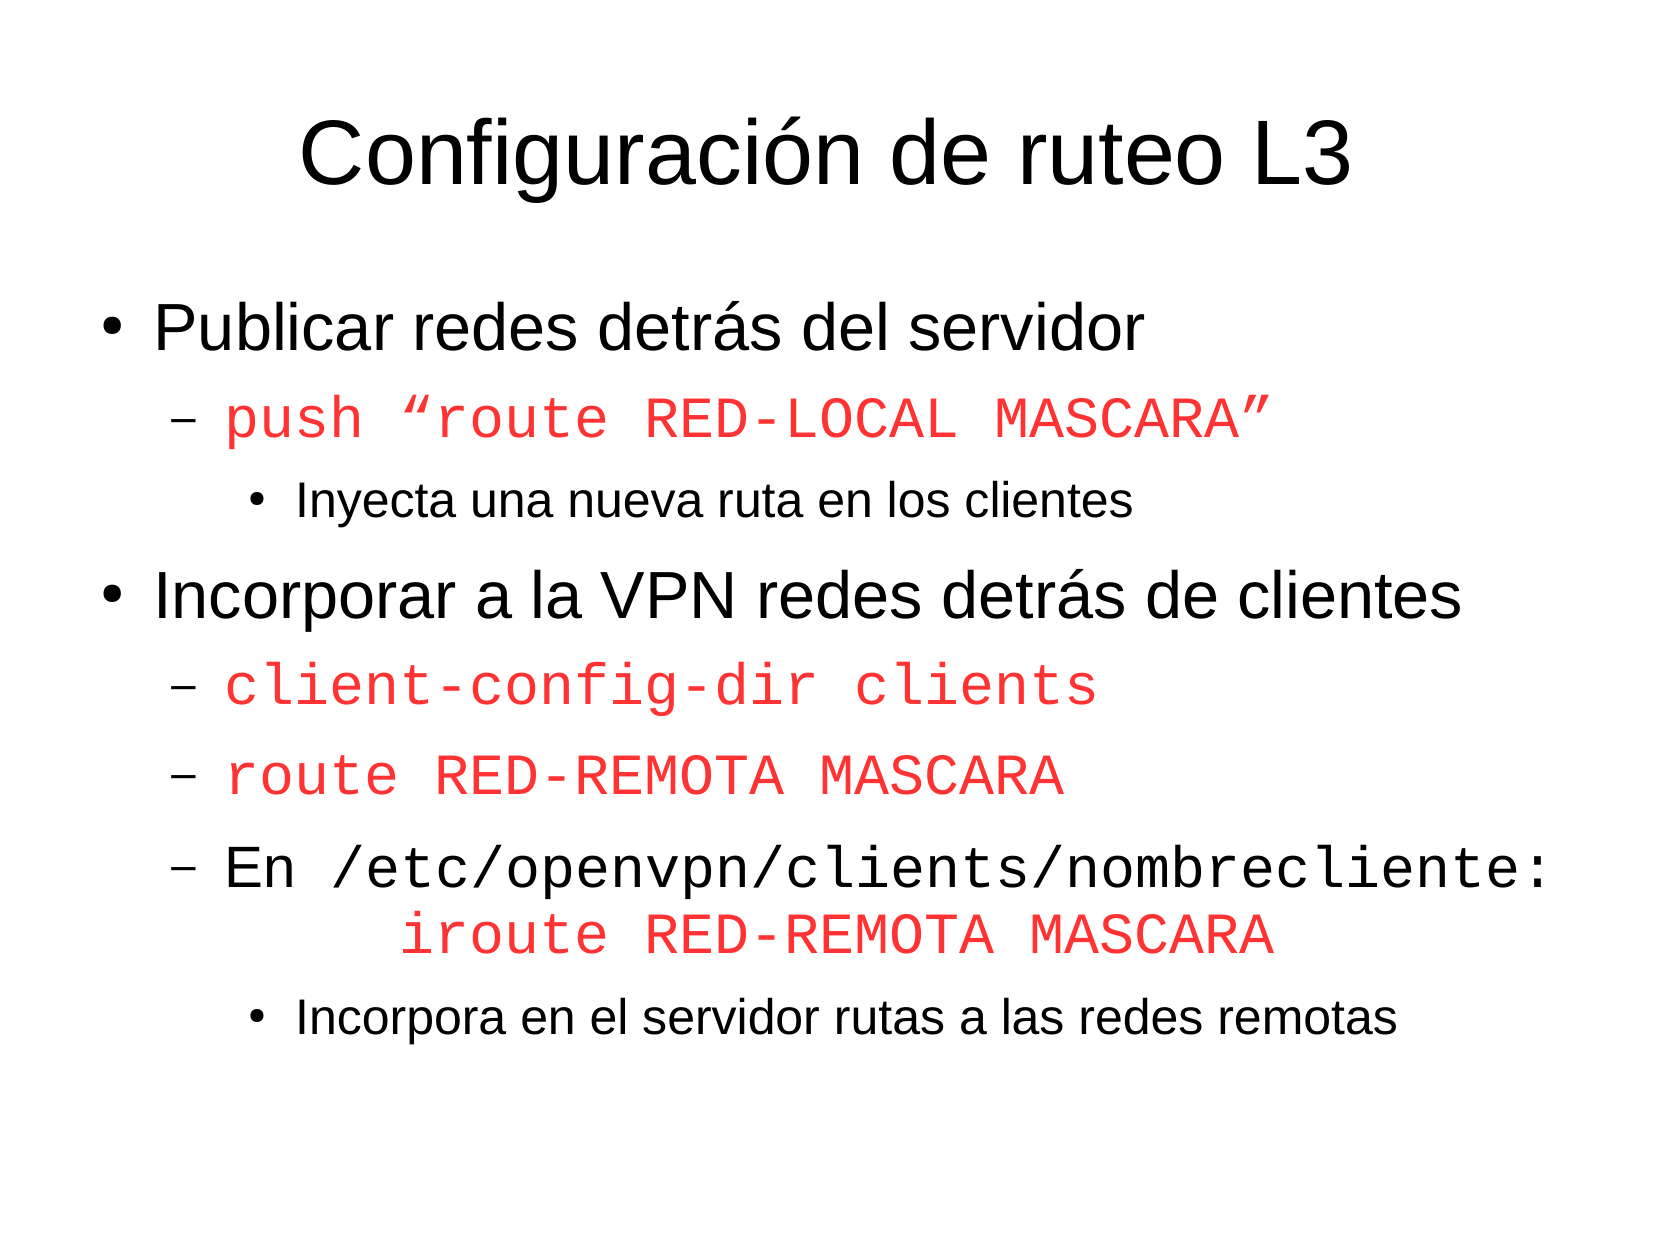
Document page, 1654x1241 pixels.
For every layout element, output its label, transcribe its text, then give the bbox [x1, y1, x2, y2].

list Publicar redes detrás del servidor push “route RED-LOCAL MASCARA” Inyecta una nueva ruta en los clientes Incorporar a la VPN redes detrás de clientes client-config-dir clients route RED-REMOTA MASCARA En /etc/openvpn/clients/nombrecliente: iroute RED-REMOTA MASCARA Incorpora en el servidor rutas a las redes remotas [82, 290, 1571, 1160]
title Configuración de ruteo L3 [82, 49, 1571, 257]
